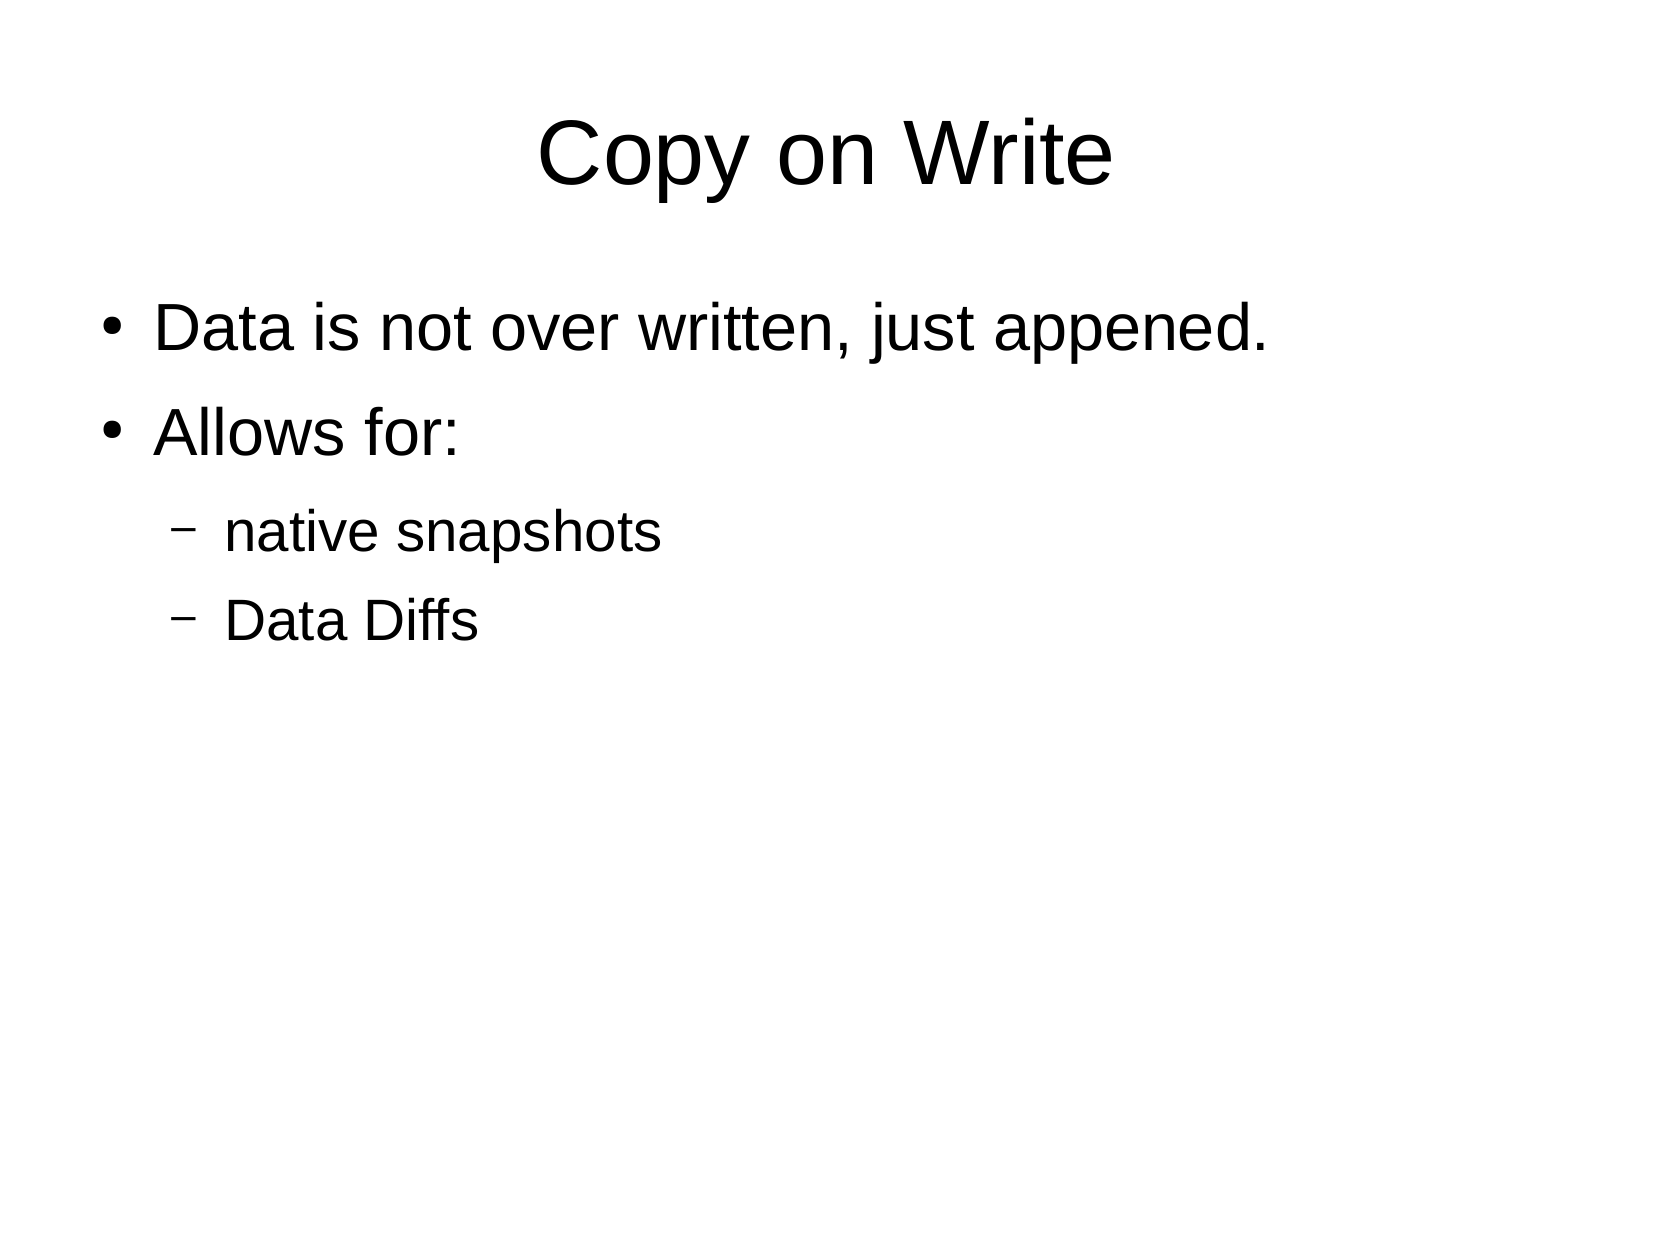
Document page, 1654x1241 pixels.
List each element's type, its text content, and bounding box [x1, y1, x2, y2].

list Data is not over written, just appened. Allows for: native snapshots Data Diffs [82, 290, 1571, 1010]
title Copy on Write [82, 49, 1571, 257]
